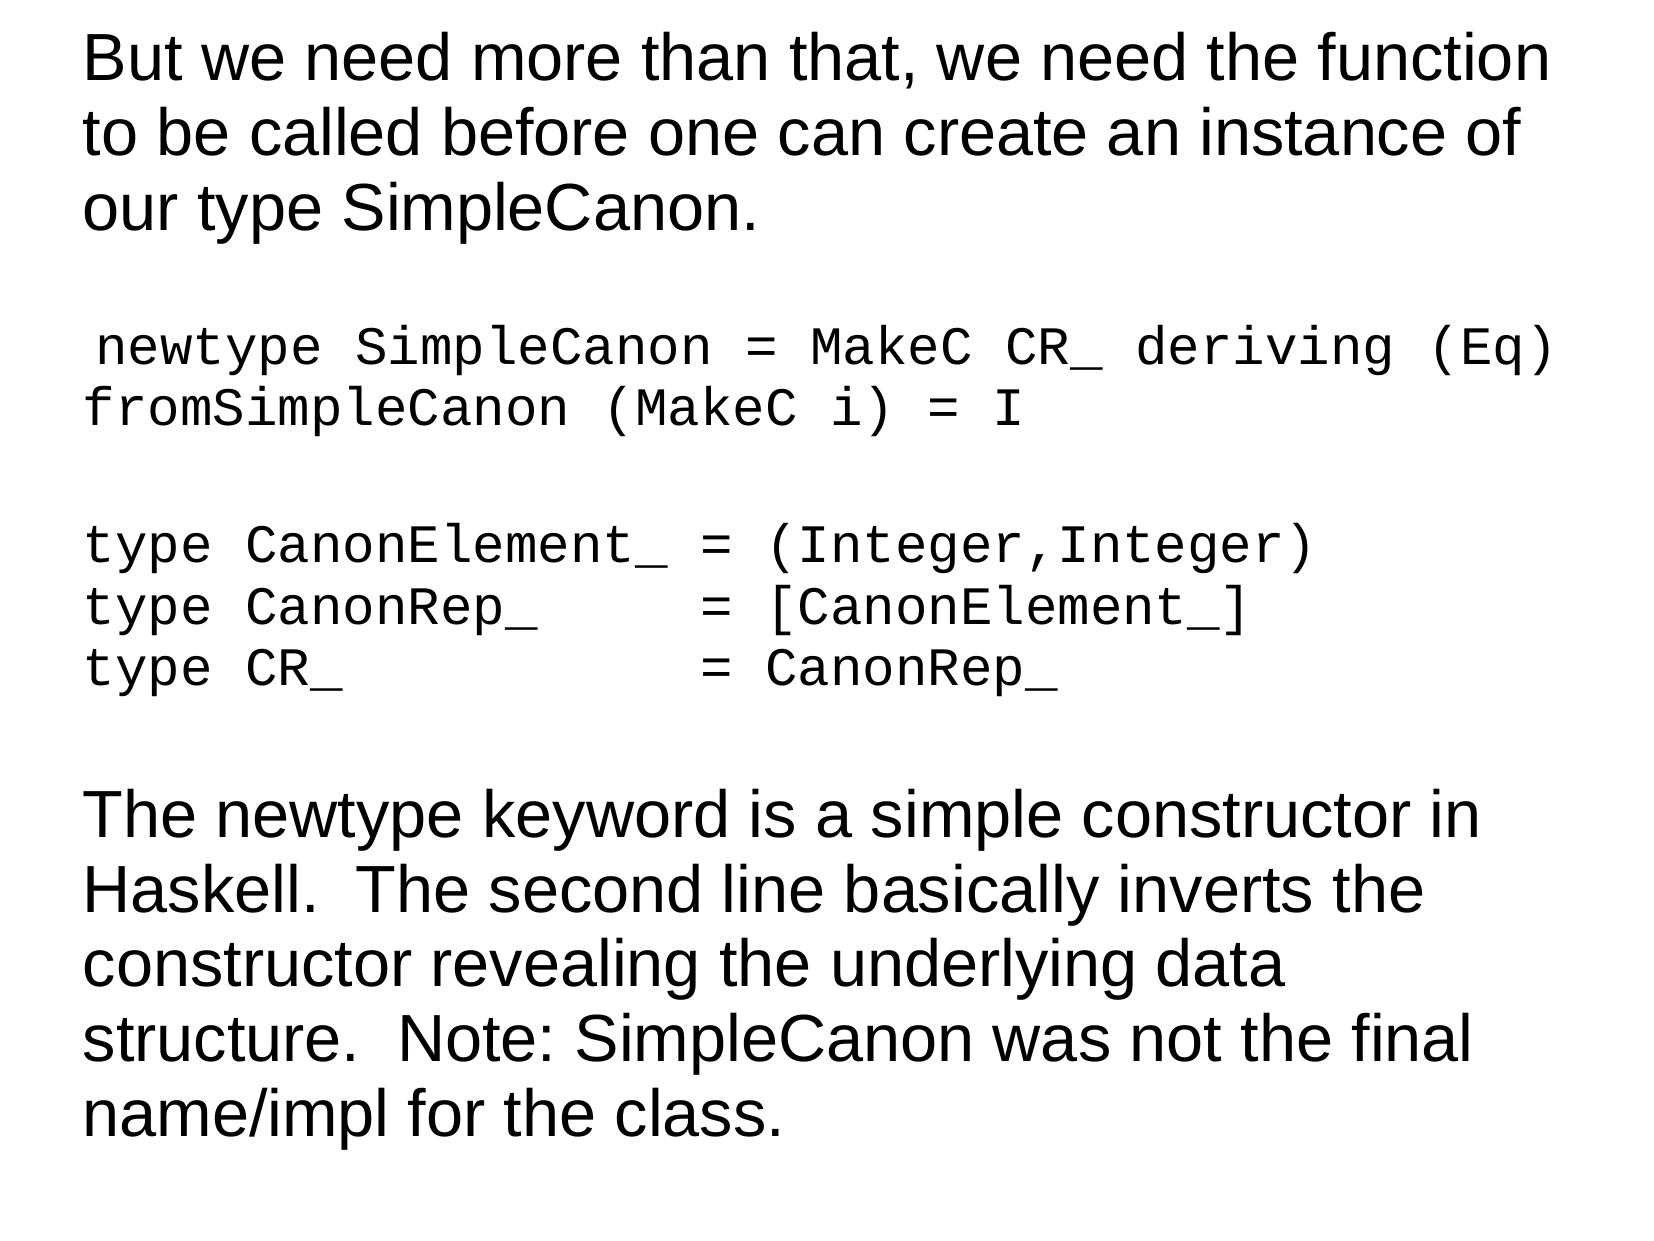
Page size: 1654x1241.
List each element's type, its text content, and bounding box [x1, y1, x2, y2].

subtitle But we need more than that, we need the function to be called before one can create an instance of our type SimpleCanon. newtype SimpleCanon = MakeC CR_ deriving (Eq) fromSimpleCanon (MakeC i) = I type CanonElement_ = (Integer,Integer) type CanonRep_ = [CanonElement_] type CR_ = CanonRep_ The newtype keyword is a simple constructor in Haskell. The second line basically inverts the constructor revealing the underlying data structure. Note: SimpleCanon was not the final name/impl for the class. [82, 21, 1571, 1211]
